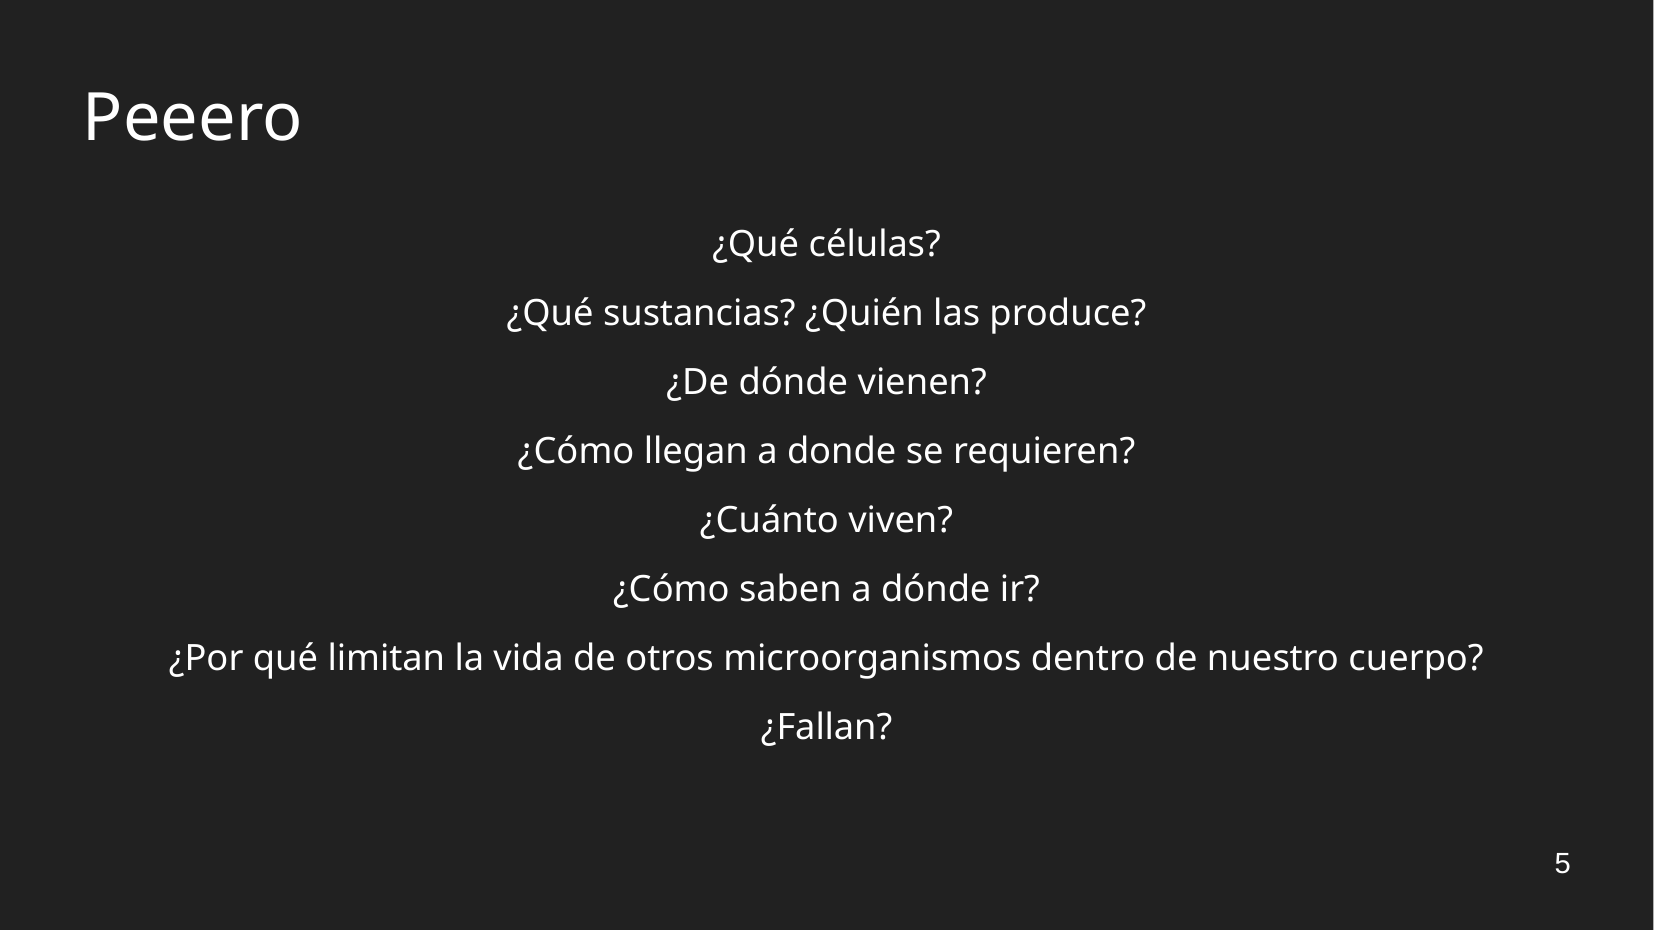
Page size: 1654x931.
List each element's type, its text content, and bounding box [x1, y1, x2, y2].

list ¿Qué células? ¿Qué sustancias? ¿Quién las produce? ¿De dónde vienen? ¿Cómo llegan a donde se requieren? ¿Cuánto viven? ¿Cómo saben a dónde ir? ¿Por qué limitan la vida de otros microorganismos dentro de nuestro cuerpo? ¿Fallan? [82, 217, 1571, 758]
title Peeero [82, 37, 1571, 193]
